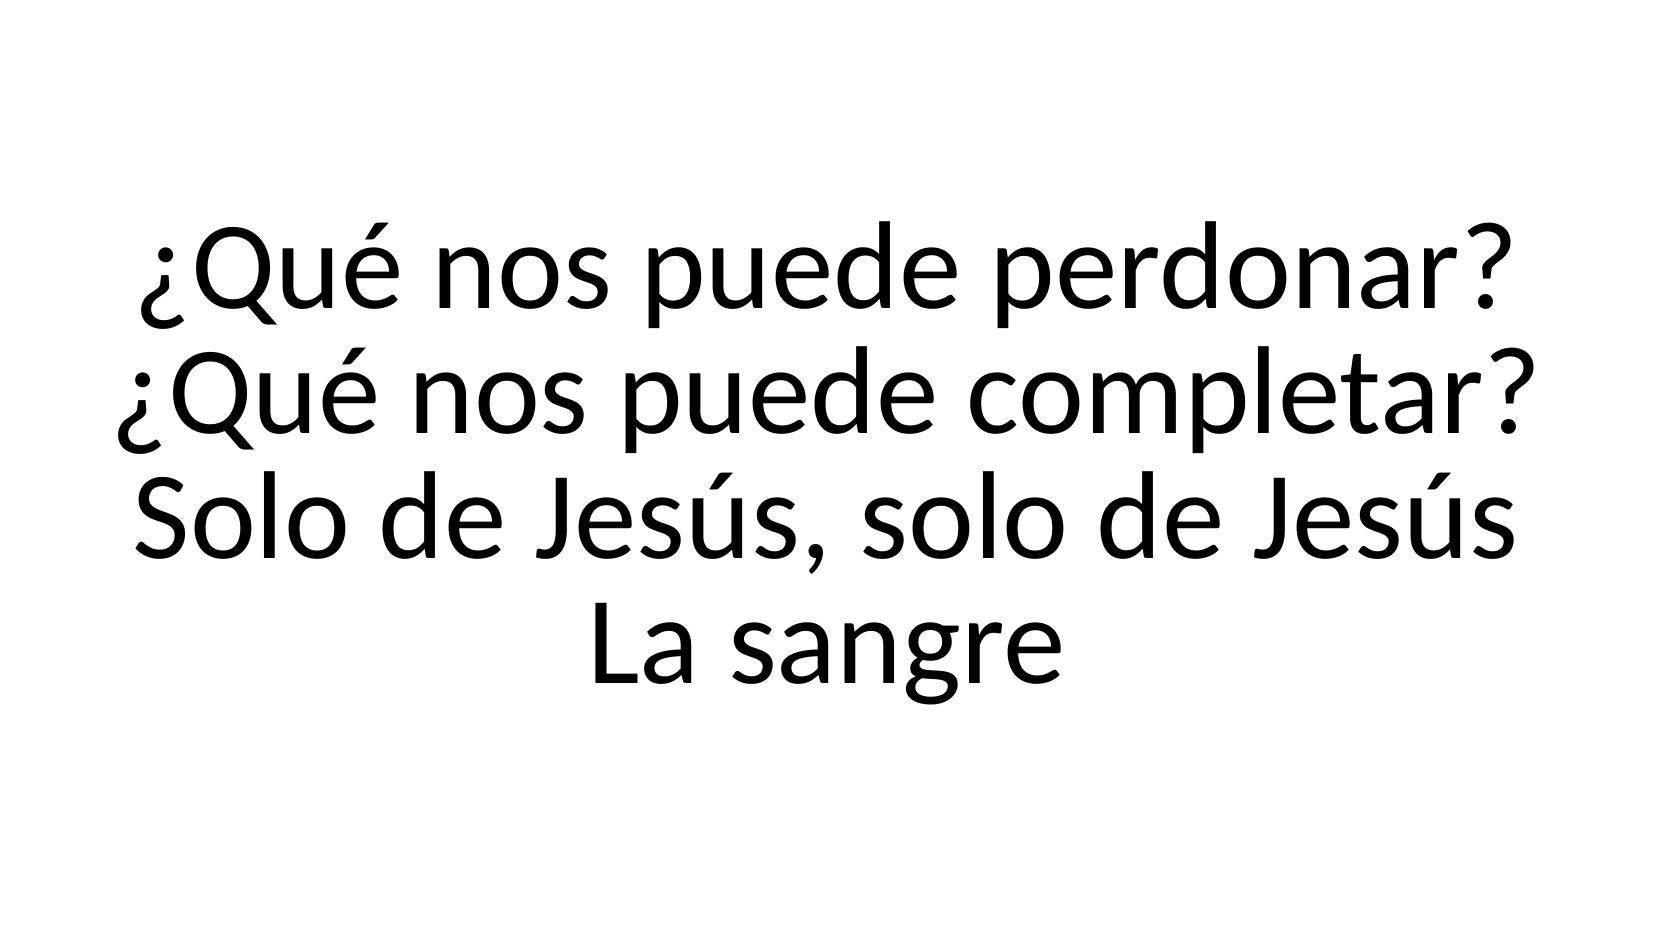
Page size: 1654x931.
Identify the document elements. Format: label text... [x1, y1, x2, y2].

title ¿Qué nos puede perdonar? ¿Qué nos puede completar? Solo de Jesús, solo de Jesús La sangre [0, 0, 1654, 931]
